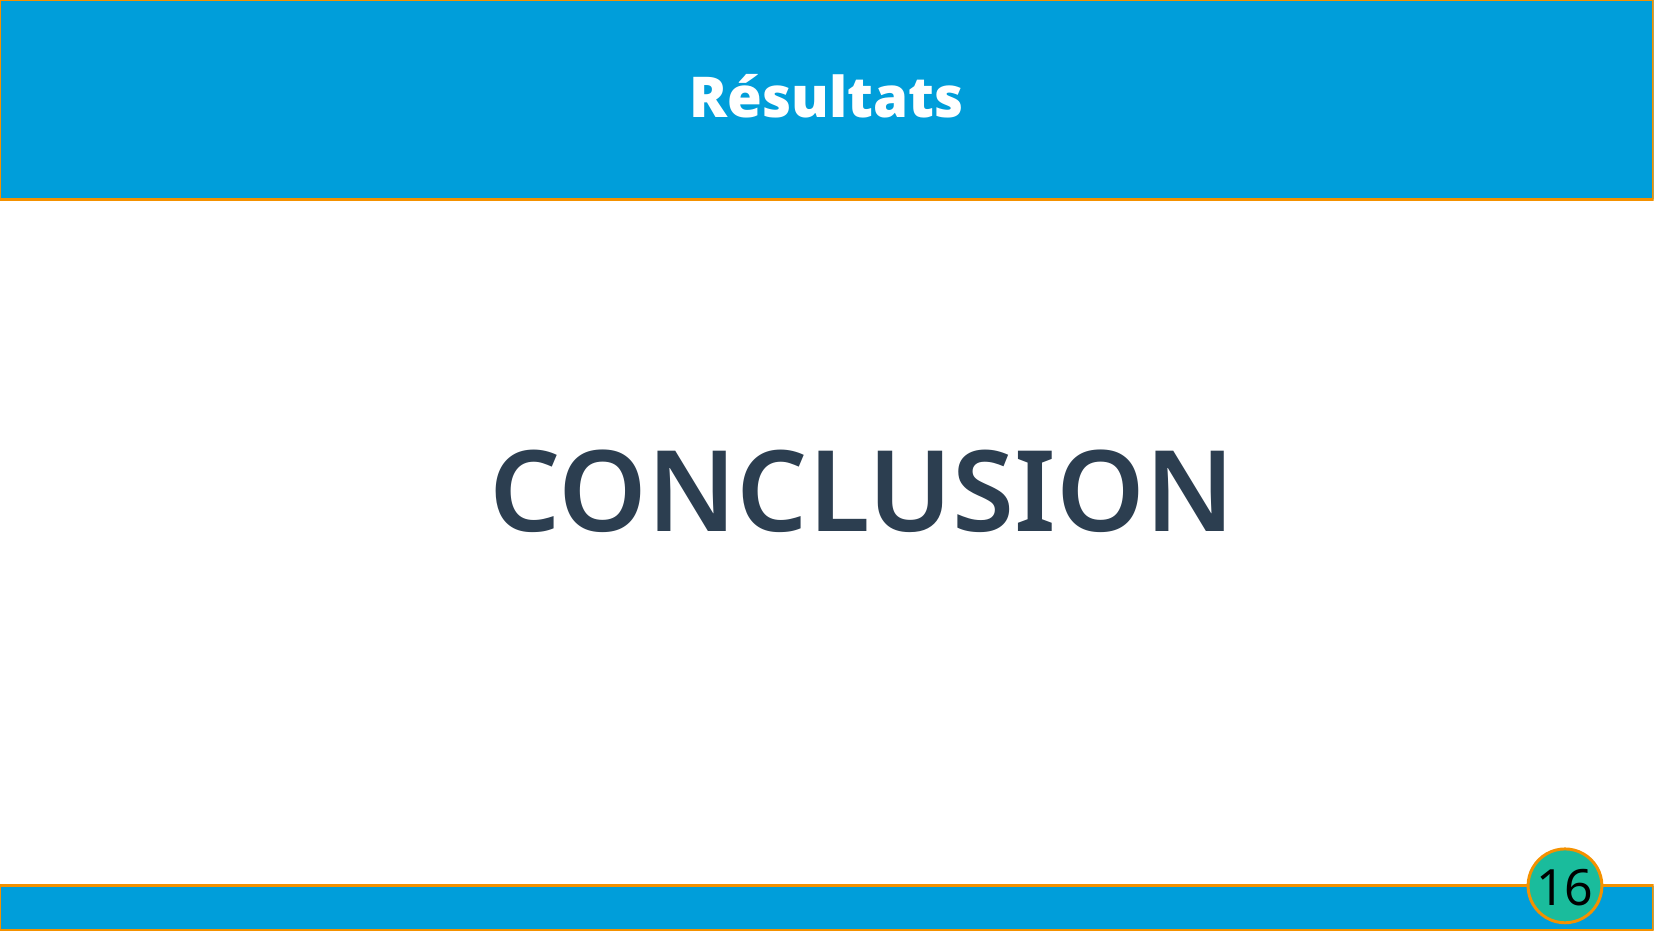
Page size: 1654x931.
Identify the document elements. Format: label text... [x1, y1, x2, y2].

title Résultats [59, 37, 1595, 155]
list CONCLUSION [82, 217, 1571, 758]
